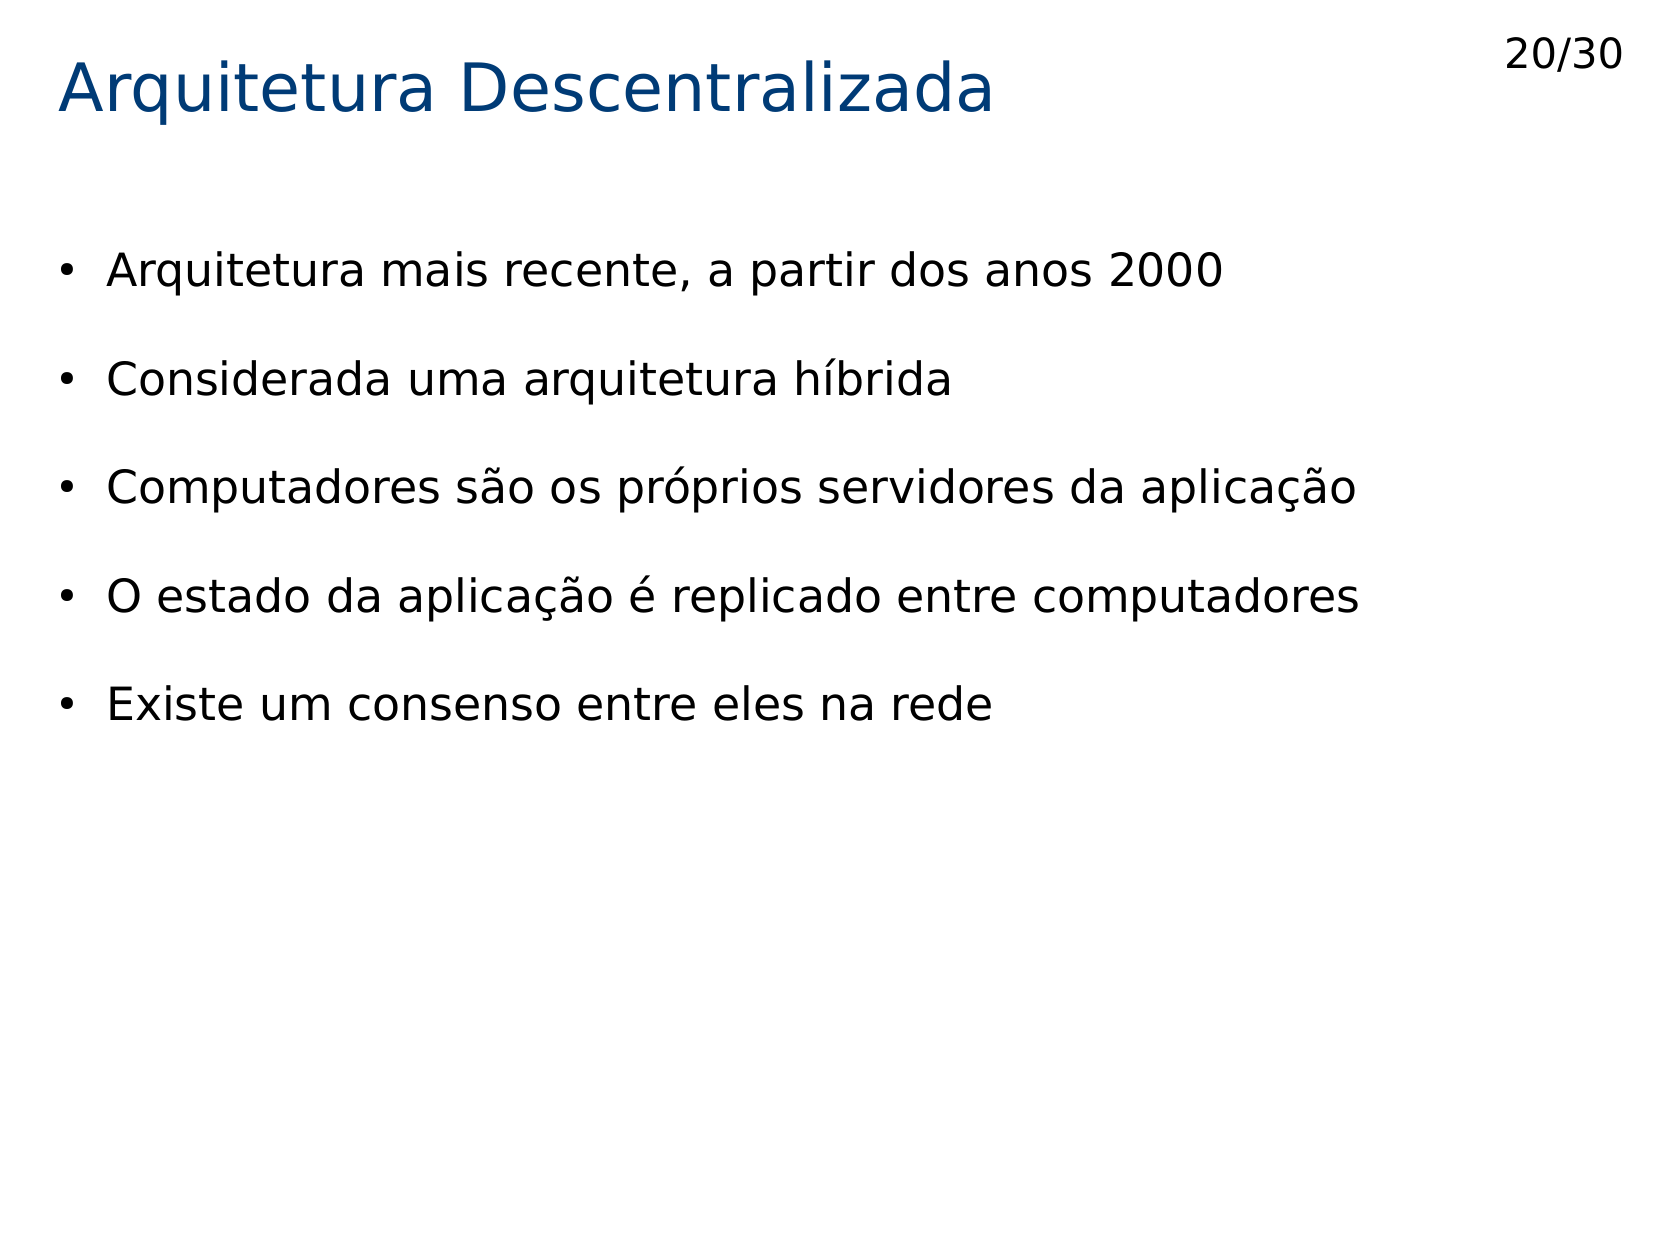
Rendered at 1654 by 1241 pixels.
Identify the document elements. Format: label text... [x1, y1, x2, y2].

list Arquitetura mais recente, a partir dos anos 2000 Considerada uma arquitetura híbrida Computadores são os próprios servidores da aplicação O estado da aplicação é replicado entre computadores Existe um consenso entre eles na rede [59, 236, 1595, 1211]
title Arquitetura Descentralizada [59, 29, 1506, 148]
